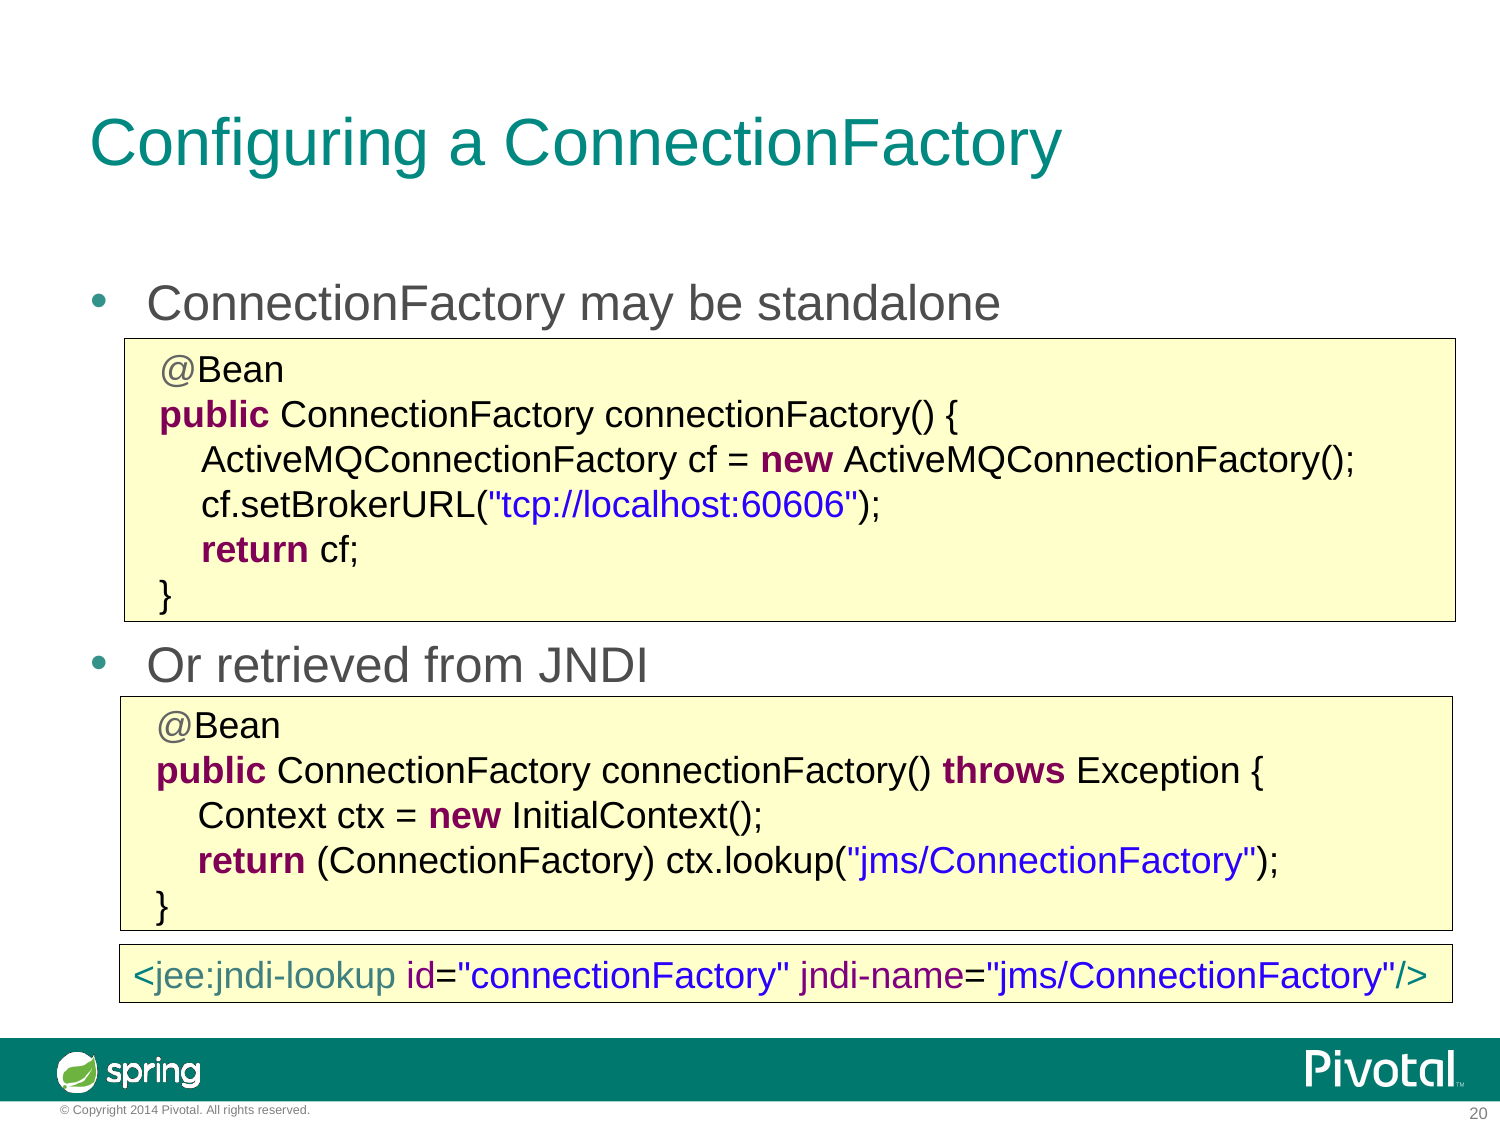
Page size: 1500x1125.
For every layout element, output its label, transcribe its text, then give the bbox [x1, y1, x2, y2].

title Configuring a ConnectionFactory [75, 45, 1426, 233]
text_box @Bean public ConnectionFactory connectionFactory() throws Exception { Context ctx = new InitialContext(); return (ConnectionFactory) ctx.lookup("jms/ConnectionFactory"); } [120, 696, 1453, 931]
picture [32, 1041, 210, 1103]
text_box <jee:jndi-lookup id="connectionFactory" jndi-name="jms/ConnectionFactory"/> [119, 944, 1453, 1003]
picture [1306, 1050, 1464, 1087]
list ConnectionFactory may be standalone Or retrieved from JNDI [75, 262, 1426, 1005]
text_box @Bean public ConnectionFactory connectionFactory() { ActiveMQConnectionFactory cf = new ActiveMQConnectionFactory(); cf.setBrokerURL("tcp://localhost:60606"); return cf; } [124, 338, 1456, 622]
